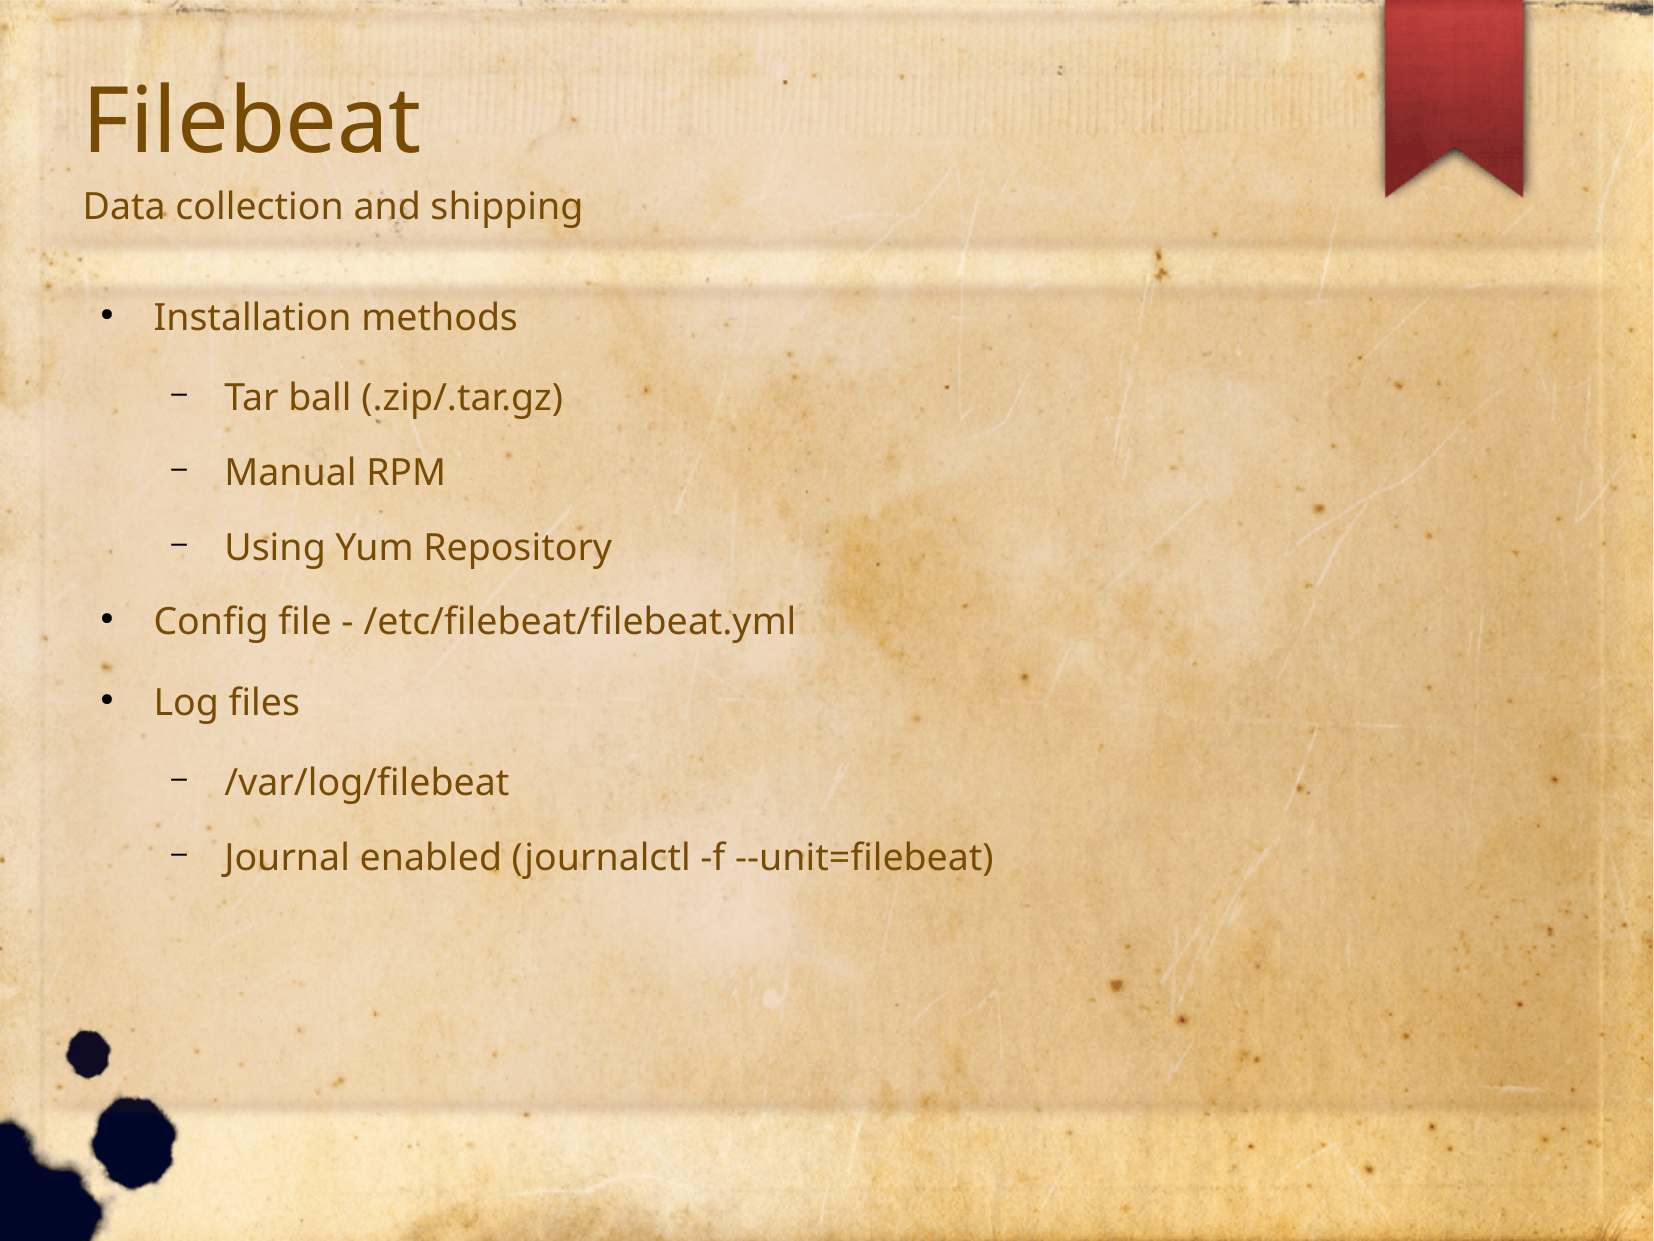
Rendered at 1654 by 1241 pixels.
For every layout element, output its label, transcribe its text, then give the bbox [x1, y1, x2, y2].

picture [0, 0, 1654, 1241]
list Installation methods Tar ball (.zip/.tar.gz) Manual RPM Using Yum Repository Config file - /etc/filebeat/filebeat.yml Log files /var/log/filebeat Journal enabled (journalctl -f --unit=filebeat) [82, 290, 1538, 1063]
title Filebeat Data collection and shipping [82, 49, 1347, 237]
